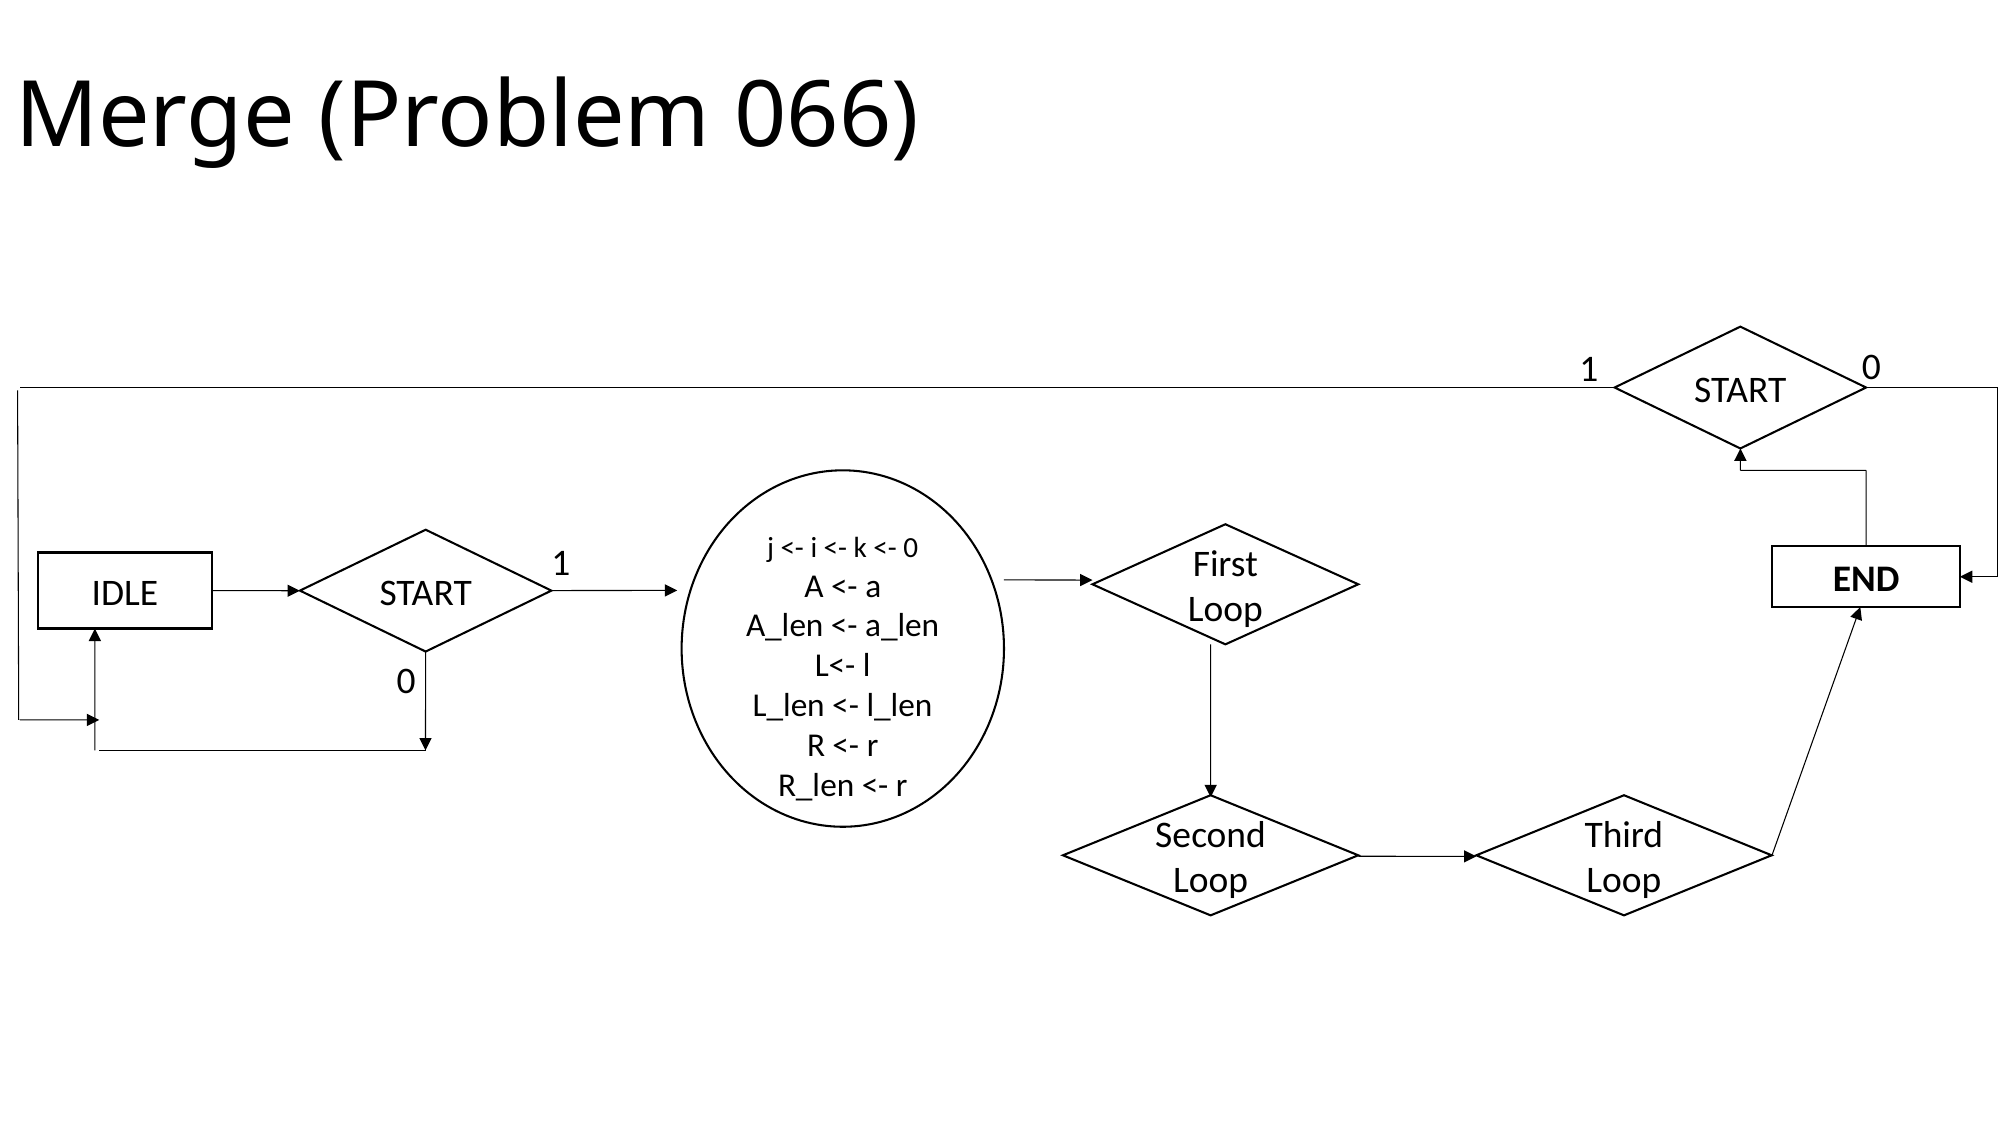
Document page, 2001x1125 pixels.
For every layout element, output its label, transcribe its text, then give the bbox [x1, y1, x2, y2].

text_box 1 [1579, 336, 1587, 397]
title Merge (Problem 066) [0, 48, 1249, 185]
text_box 0 [381, 649, 452, 709]
text_box Third Loop [1476, 795, 1771, 916]
text_box 0 [1861, 334, 1871, 395]
text_box IDLE [37, 552, 212, 629]
text_box First Loop [1092, 524, 1359, 645]
text_box END [1772, 546, 1960, 608]
text_box 0 [1865, 357, 1871, 377]
text_box j <- i <- k <- 0 A <- a A_len <- a_len L<- l L_len <- l_len R <- r R_len <- r [681, 470, 1004, 827]
text_box START [1615, 326, 1861, 449]
text_box 1 [551, 530, 559, 590]
text_box Second Loop [1062, 795, 1358, 916]
text_box START [299, 529, 551, 649]
